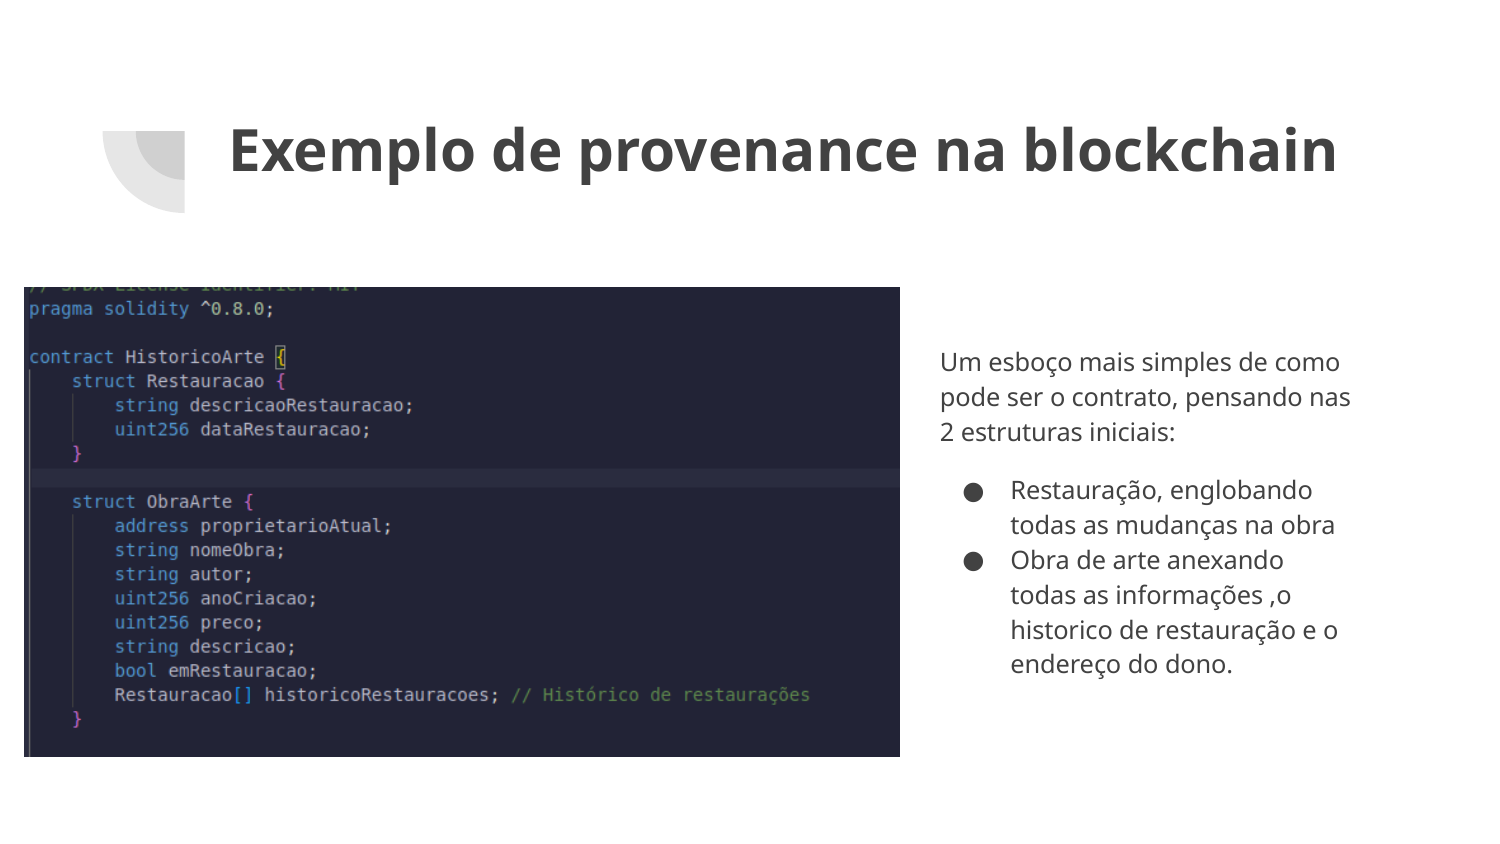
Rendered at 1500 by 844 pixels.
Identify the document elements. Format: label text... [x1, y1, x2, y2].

list Um esboço mais simples de como pode ser o contrato, pensando nas 2 estruturas iniciais: Restauração, englobando todas as mudanças na obra Obra de arte anexando todas as informações ,o historico de restauração e o endereço do dono. [924, 326, 1368, 744]
title Exemplo de provenance na blockchain [213, 98, 1368, 263]
picture [24, 287, 900, 757]
